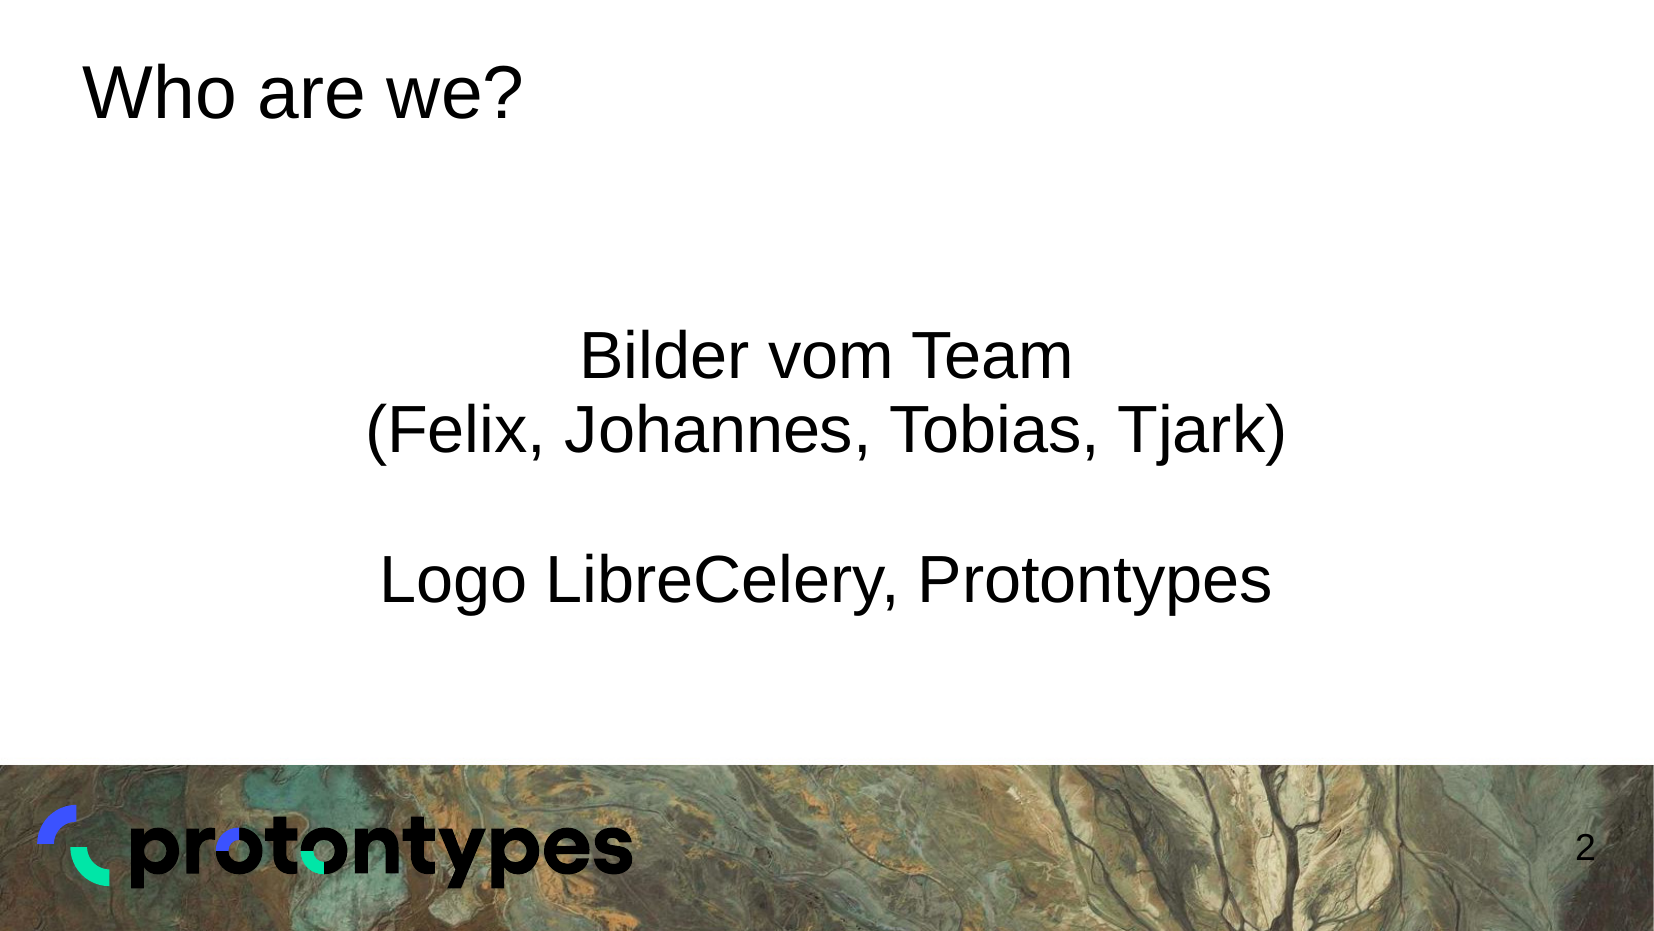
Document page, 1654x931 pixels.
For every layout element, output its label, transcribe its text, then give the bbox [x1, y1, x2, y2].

picture [0, 0, 1654, 931]
title Who are we? [82, 37, 1571, 148]
subtitle Bilder vom Team (Felix, Johannes, Tobias, Tjark) Logo LibreCelery, Protontypes [82, 177, 1571, 758]
